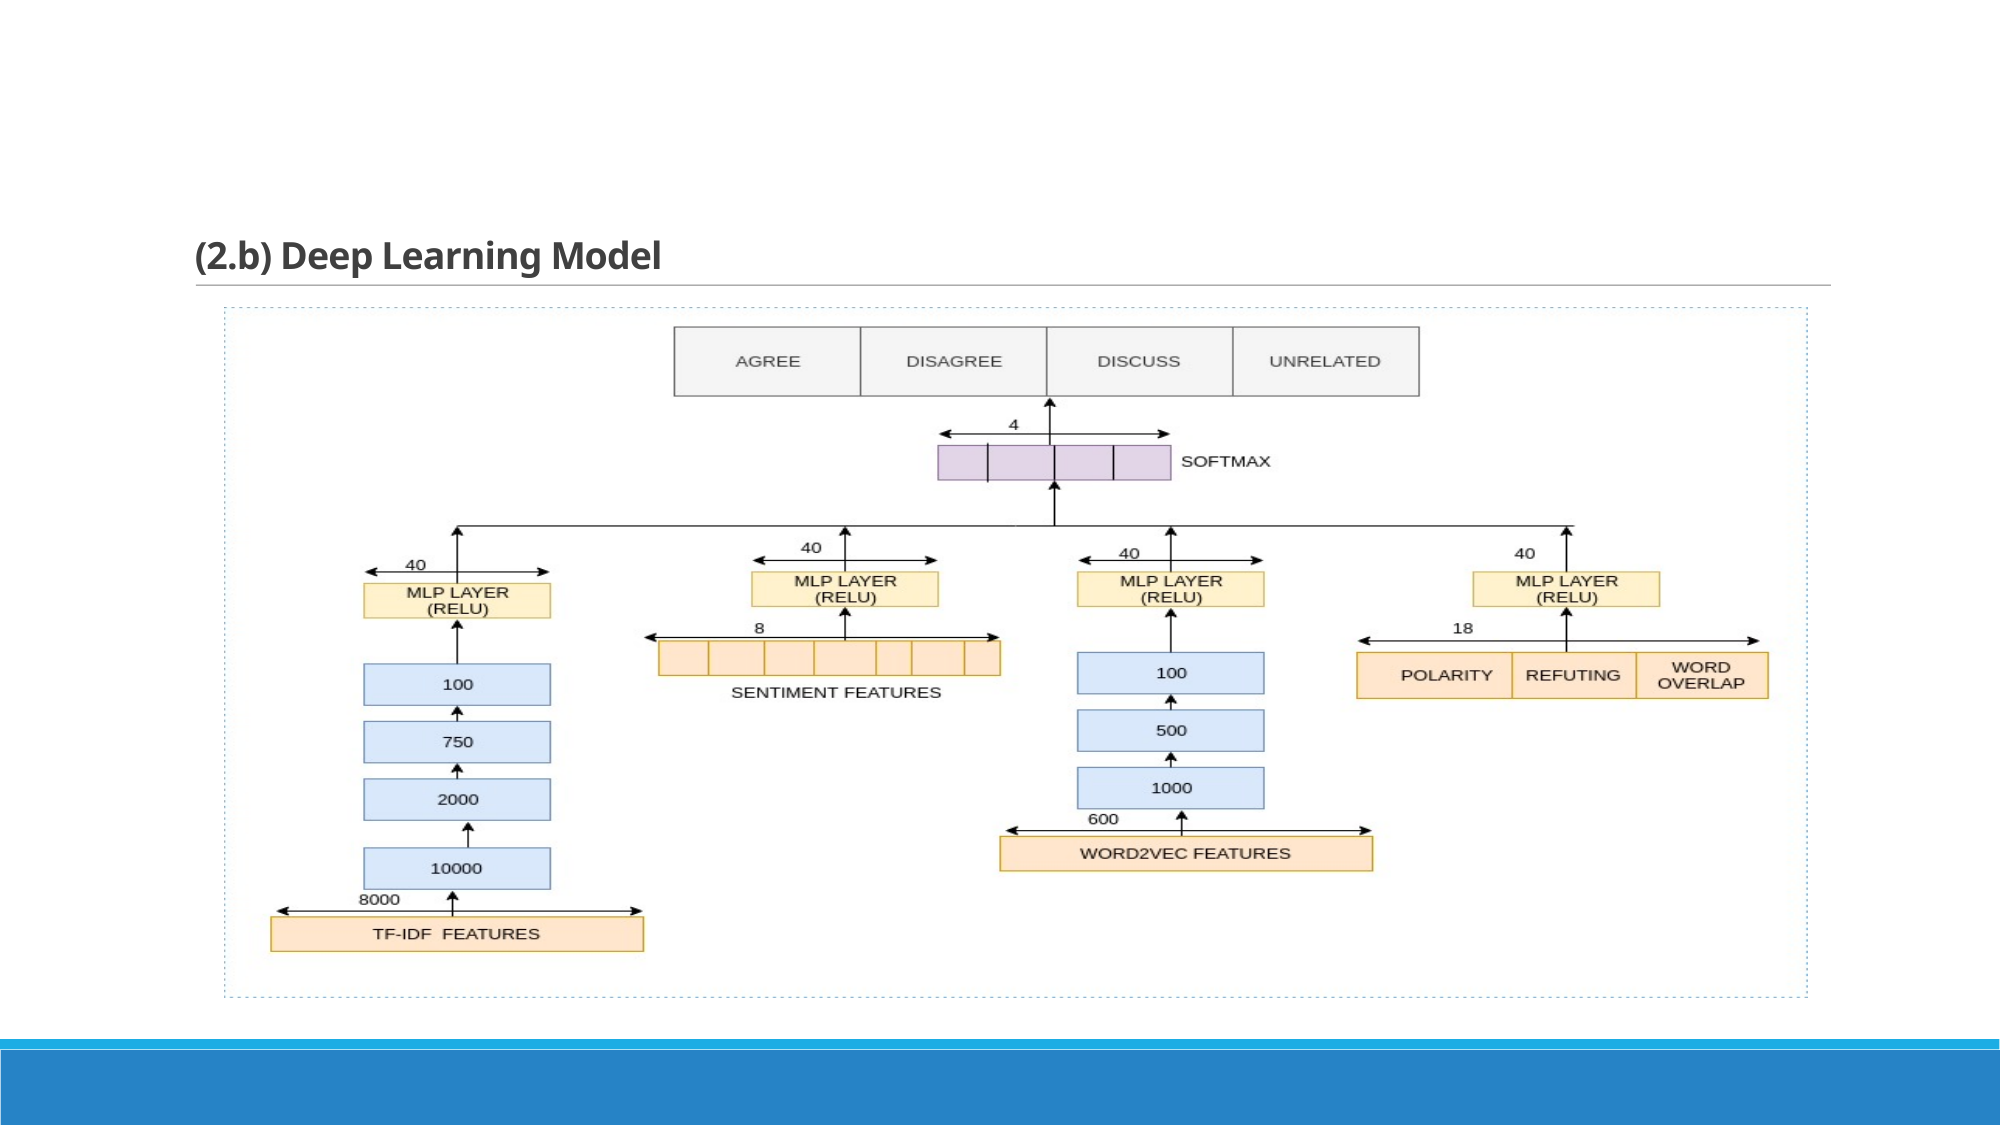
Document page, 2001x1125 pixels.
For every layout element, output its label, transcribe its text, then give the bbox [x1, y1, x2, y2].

text_box (2.b) Deep Learning Model [180, 47, 1830, 285]
picture [224, 307, 1808, 999]
